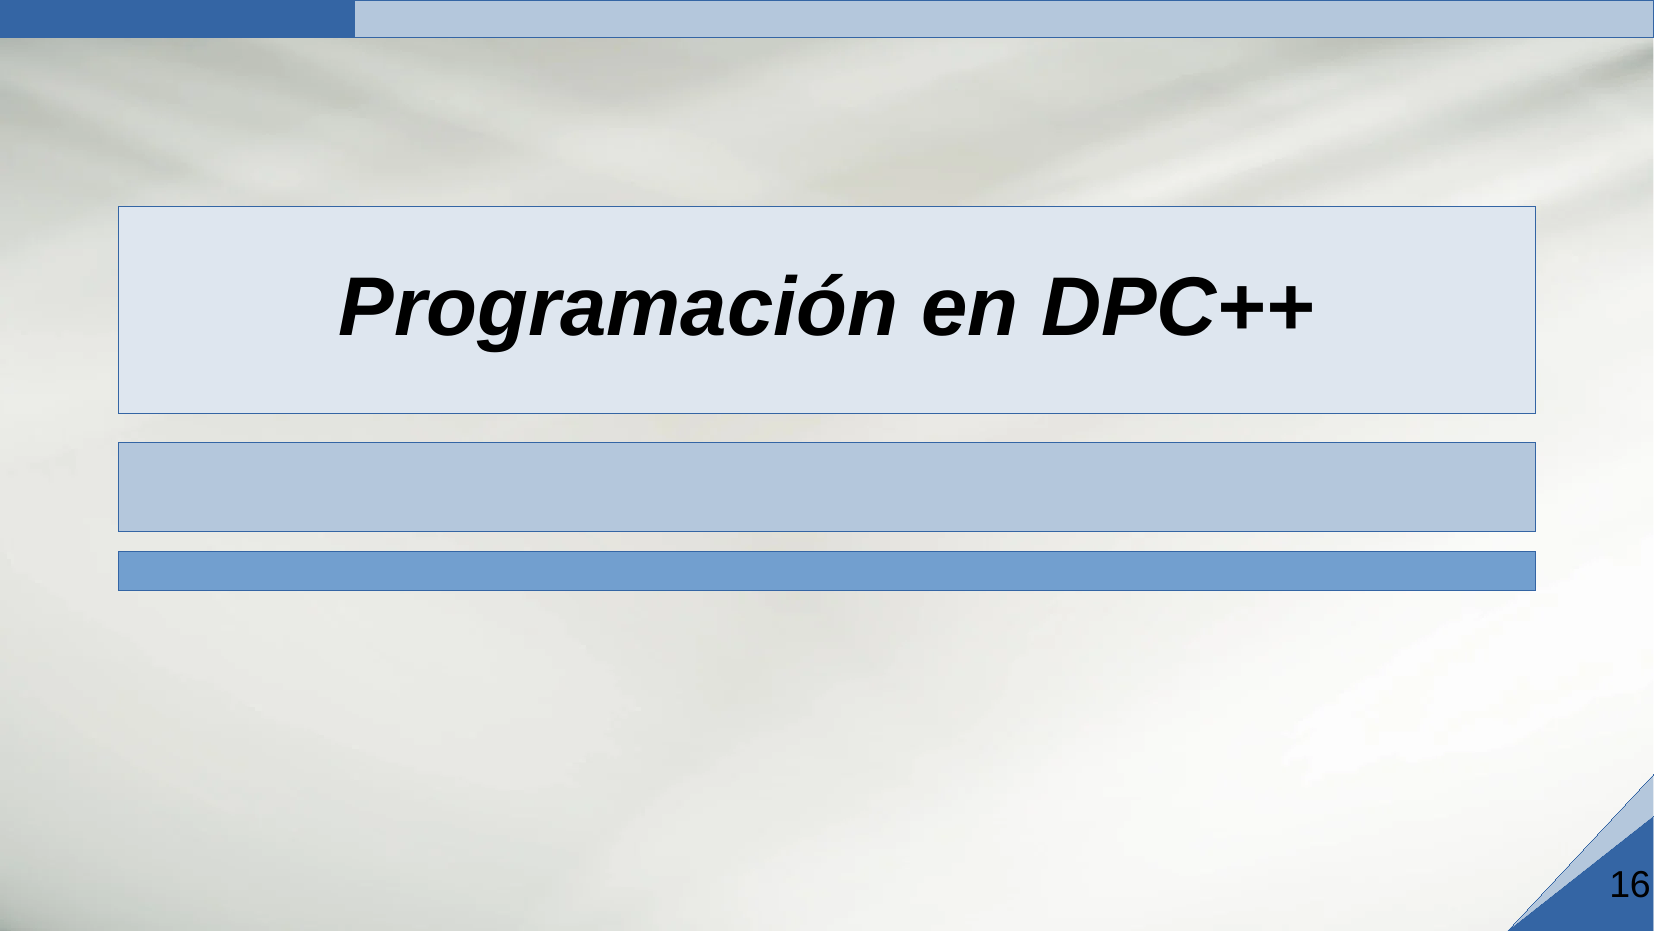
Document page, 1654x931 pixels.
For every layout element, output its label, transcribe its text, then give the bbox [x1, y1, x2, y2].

text_box [1507, 773, 1654, 931]
text_box [0, 0, 1654, 38]
picture [0, 38, 1654, 931]
text_box [118, 442, 1536, 532]
text_box [118, 551, 1536, 591]
title Programación en DPC++ [287, 213, 1366, 400]
text_box <número> [1594, 856, 1654, 927]
text_box [118, 206, 1536, 414]
